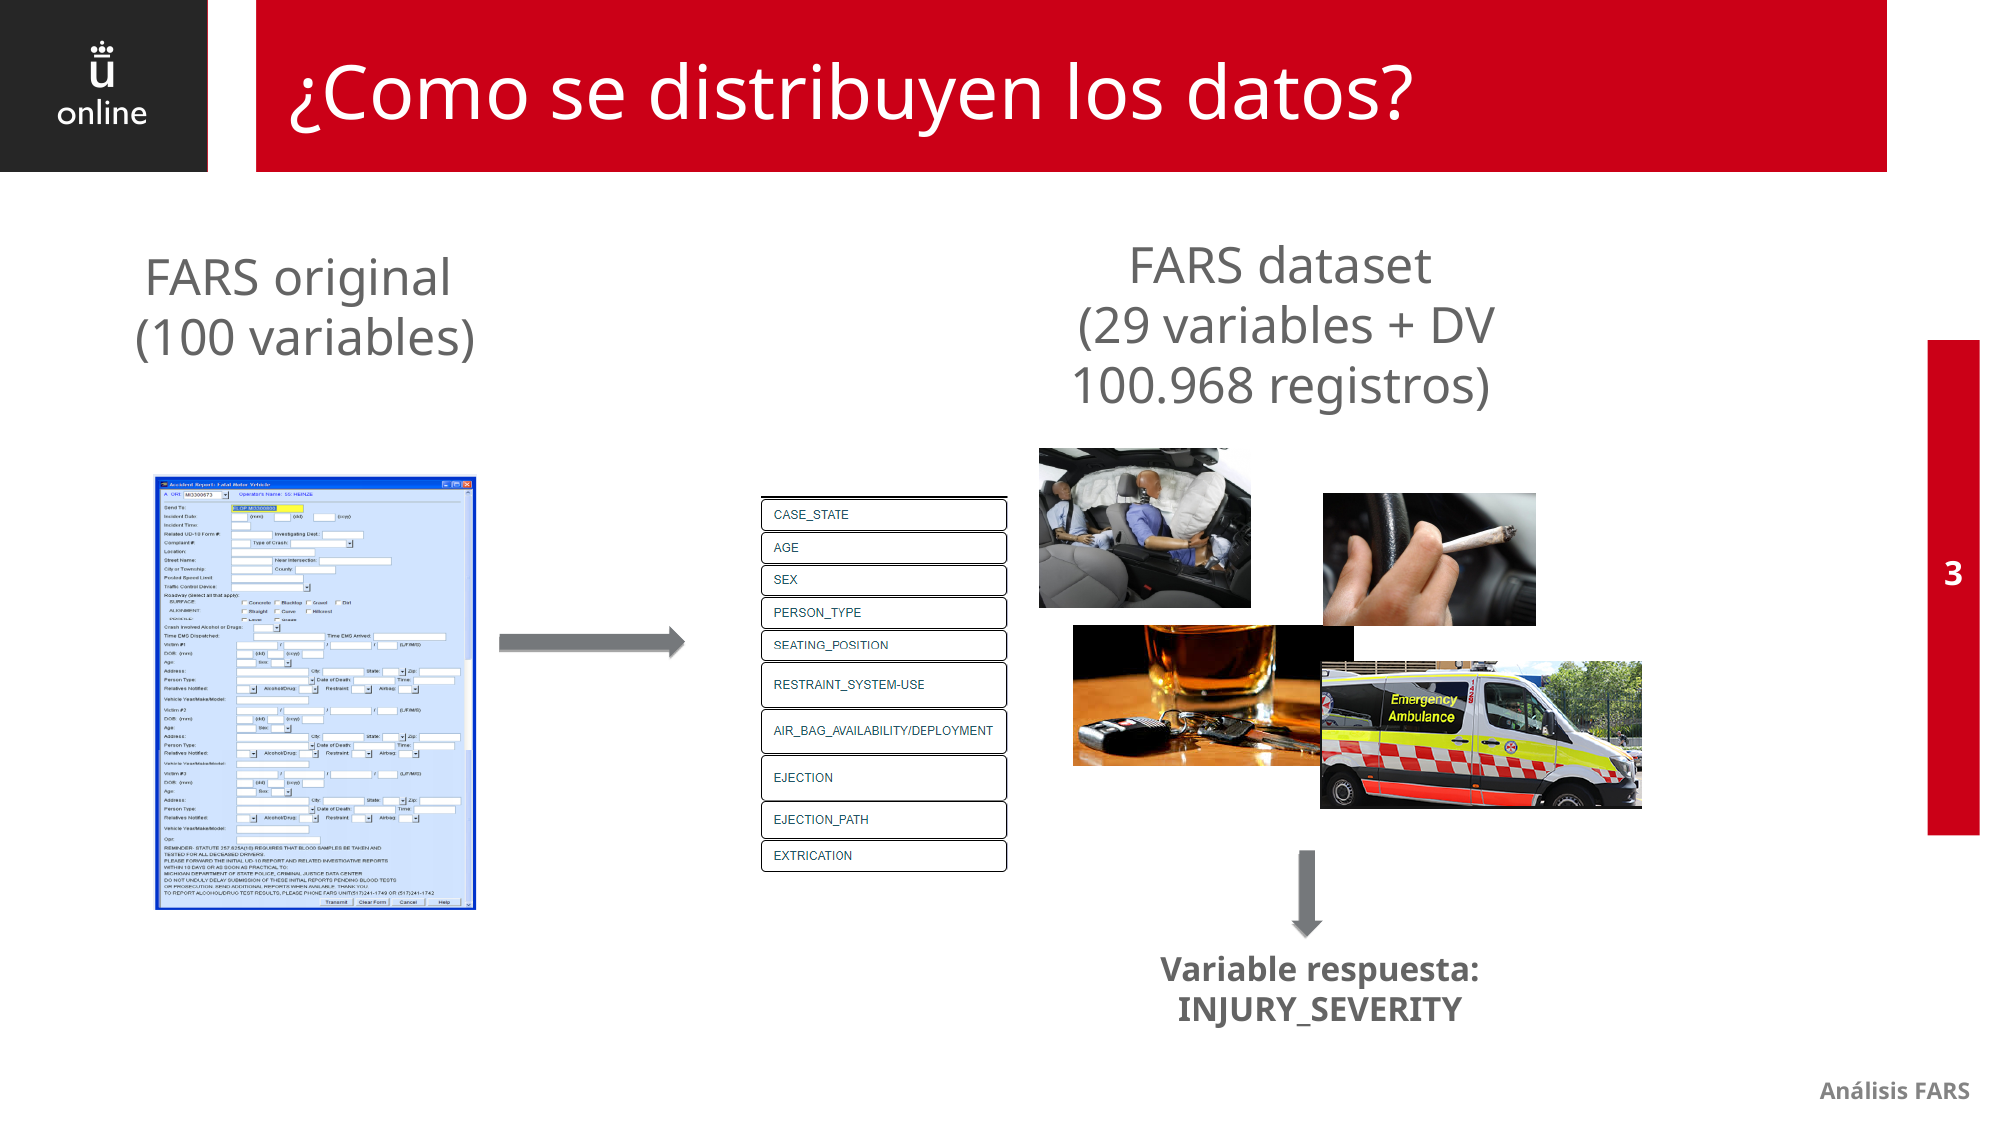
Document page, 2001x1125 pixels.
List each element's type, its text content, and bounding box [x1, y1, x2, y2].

text_box FARS dataset (29 variables + DV 100.968 registros) [791, 233, 1770, 414]
text_box [1291, 850, 1323, 937]
text_box FARS original (100 variables) [106, 245, 492, 366]
picture [1039, 448, 1251, 608]
picture [1073, 493, 1642, 809]
slide_number <número> [1898, 544, 2000, 605]
picture [40, 26, 164, 150]
text_box Variable respuesta: INJURY_SEVERITY [1116, 947, 1524, 1028]
title ¿Como se distribuyen los datos? [274, 9, 1829, 142]
text_box [499, 625, 686, 658]
picture [755, 496, 1008, 877]
picture [153, 474, 477, 910]
footer Análisis FARS [671, 1060, 1986, 1121]
